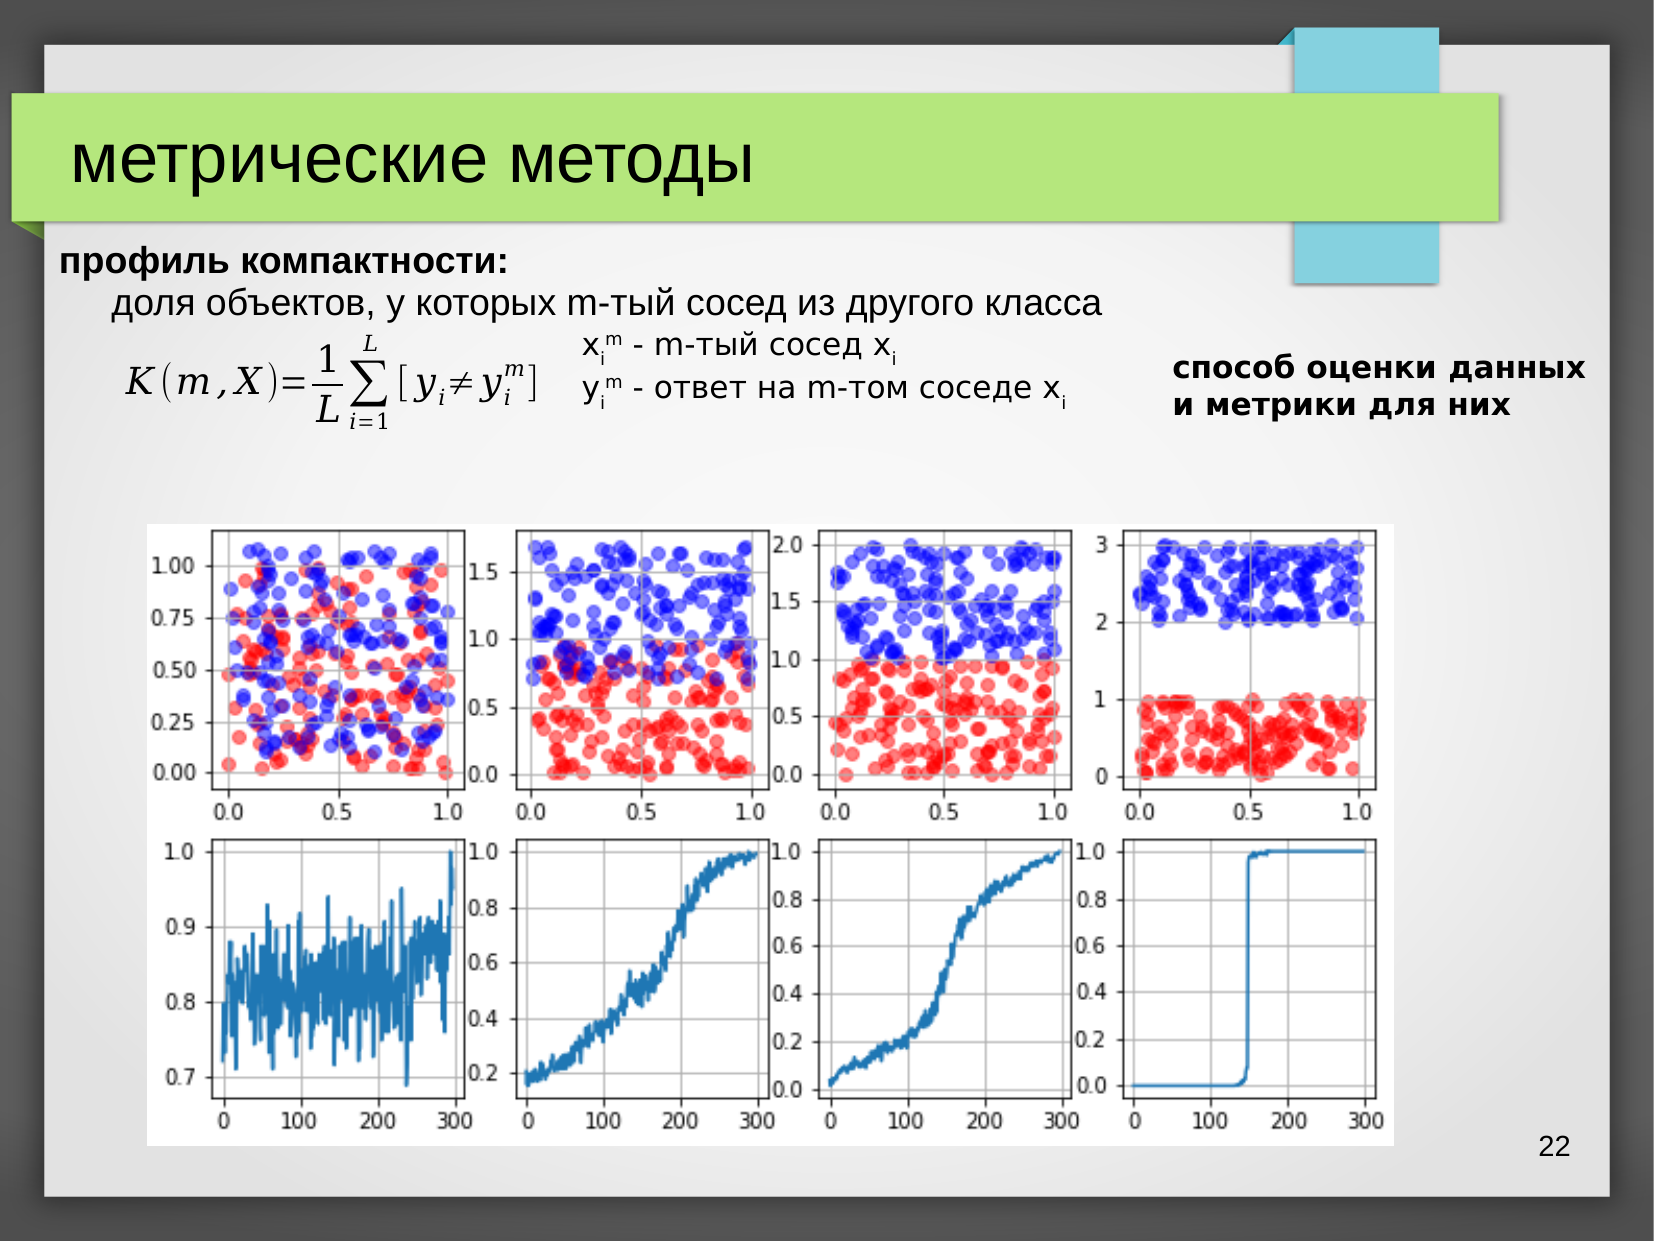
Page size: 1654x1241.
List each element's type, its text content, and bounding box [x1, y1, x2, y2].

text_box профиль компактности: доля объектов, у которых m-тый сосед из другого класса [59, 243, 1347, 319]
text_box способ оценки данных и метрики для них [1157, 342, 1619, 467]
text_box xim - m-тый сосед xi yim - ответ на m-том соседе xi [566, 318, 1083, 421]
chart [118, 330, 544, 435]
title метрические методы [70, 118, 1205, 199]
picture [0, 0, 1654, 1241]
